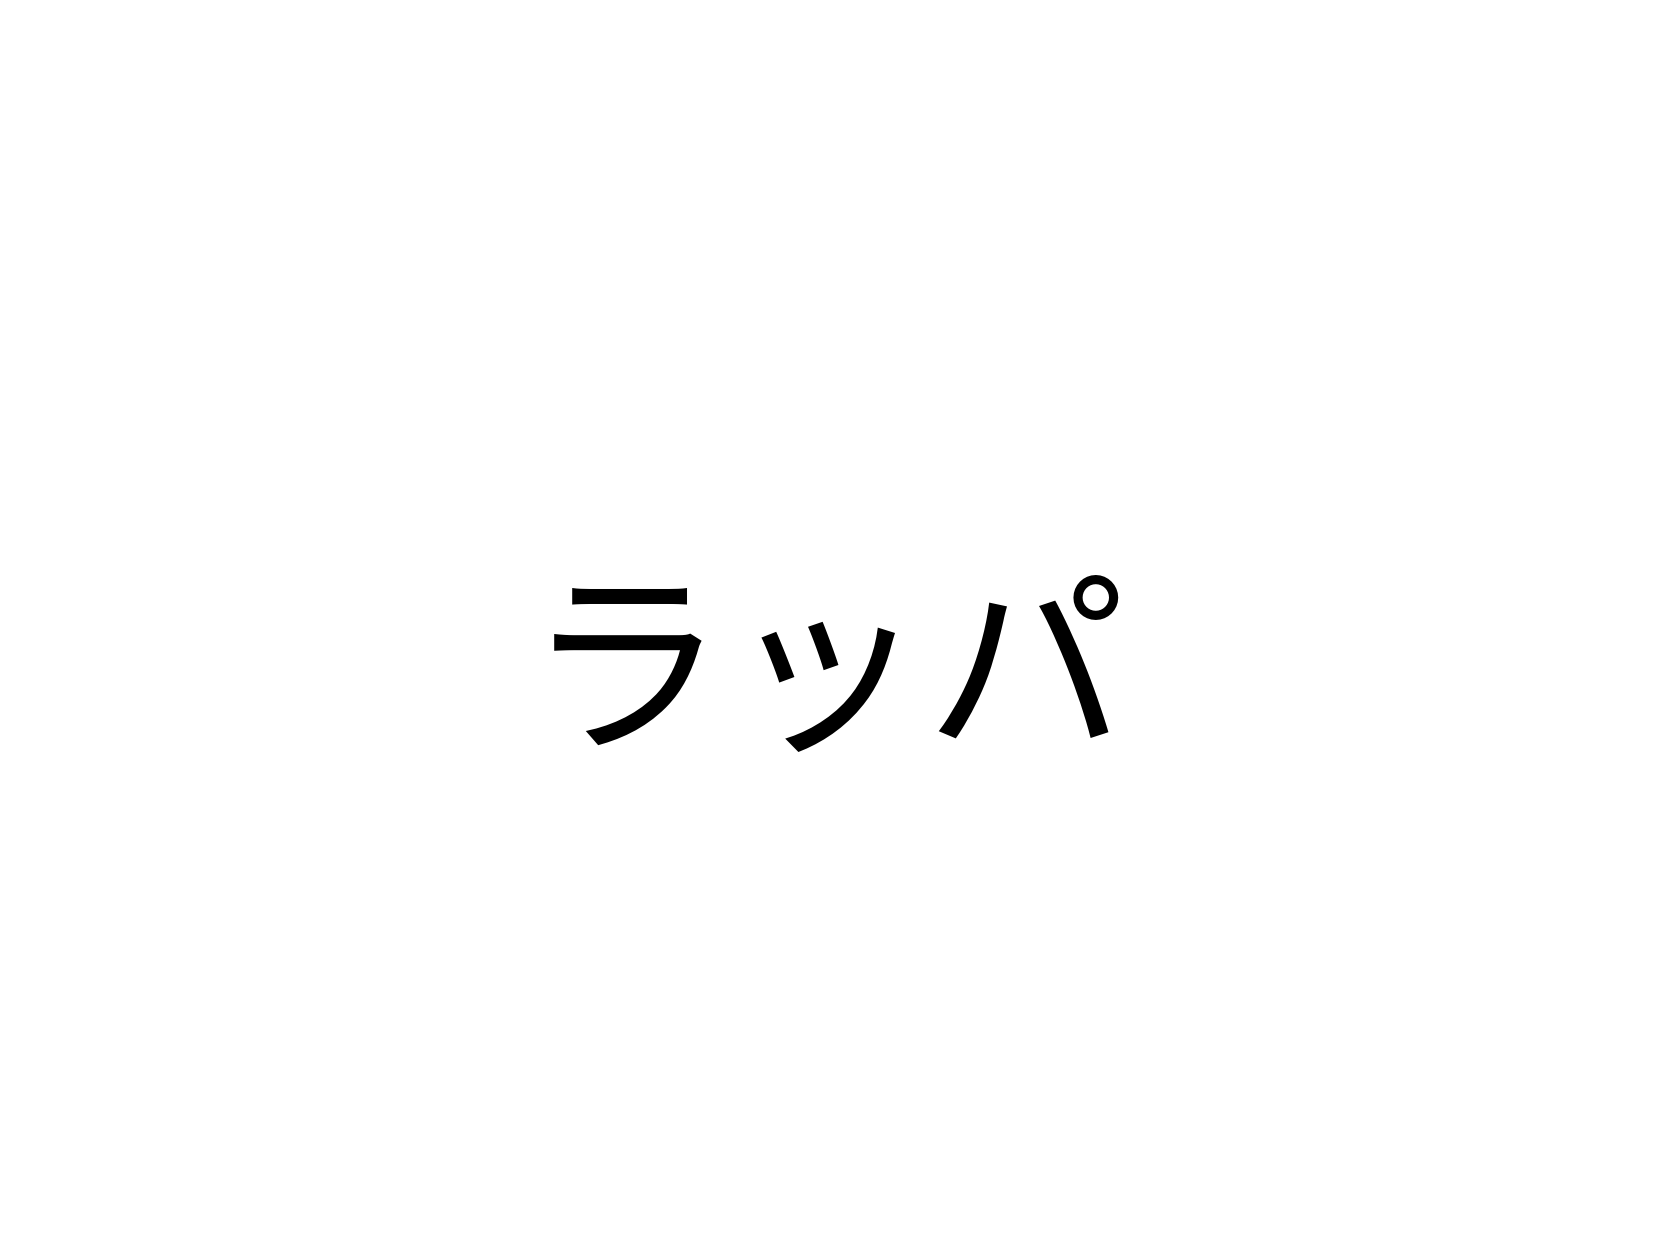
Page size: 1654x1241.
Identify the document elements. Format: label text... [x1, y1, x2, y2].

subtitle ラッパ [82, 290, 1571, 1010]
